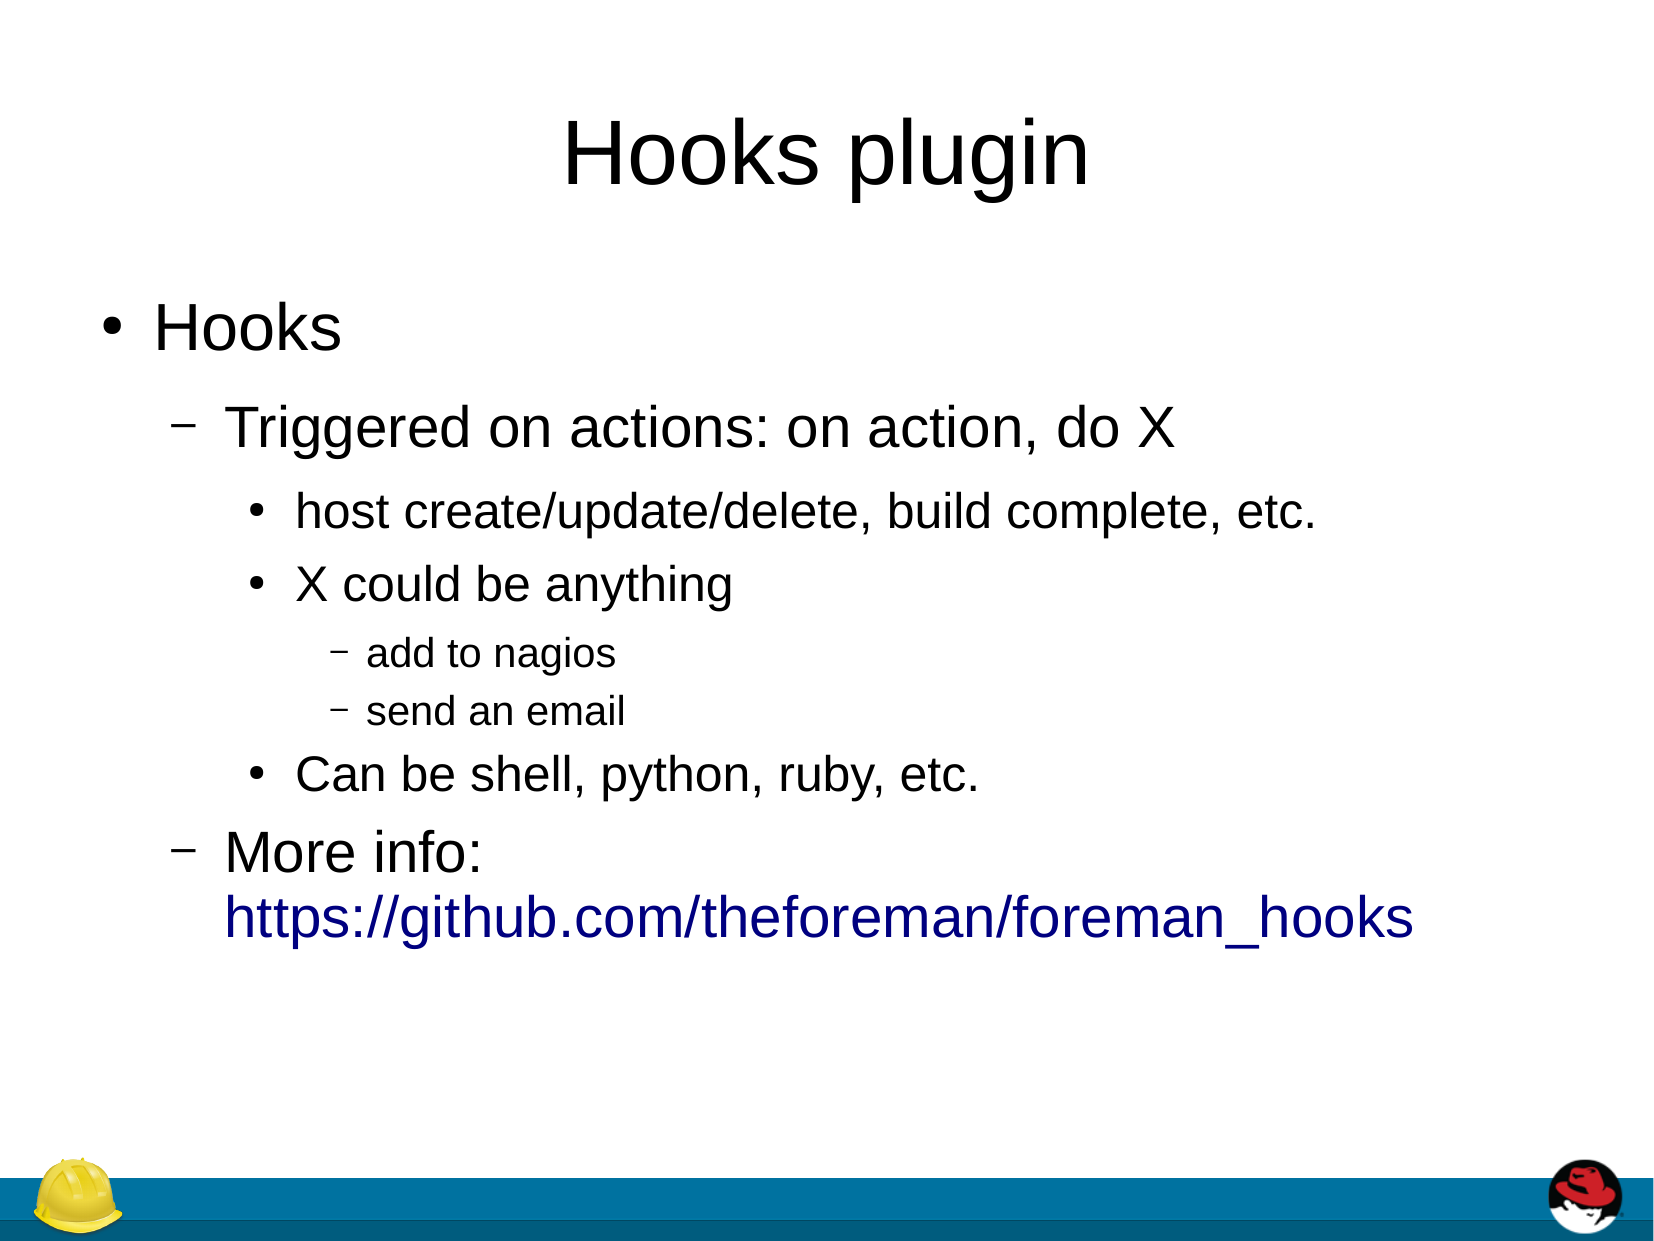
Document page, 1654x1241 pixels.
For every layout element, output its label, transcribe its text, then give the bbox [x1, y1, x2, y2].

picture [23, 1145, 130, 1235]
title Hooks plugin [82, 49, 1571, 257]
list Hooks Triggered on actions: on action, do X host create/update/delete, build complete, etc. X could be anything add to nagios send an email Can be shell, python, ruby, etc. More info: https://github.com/theforeman/foreman_hooks [82, 290, 1571, 1010]
picture [1547, 1157, 1630, 1233]
